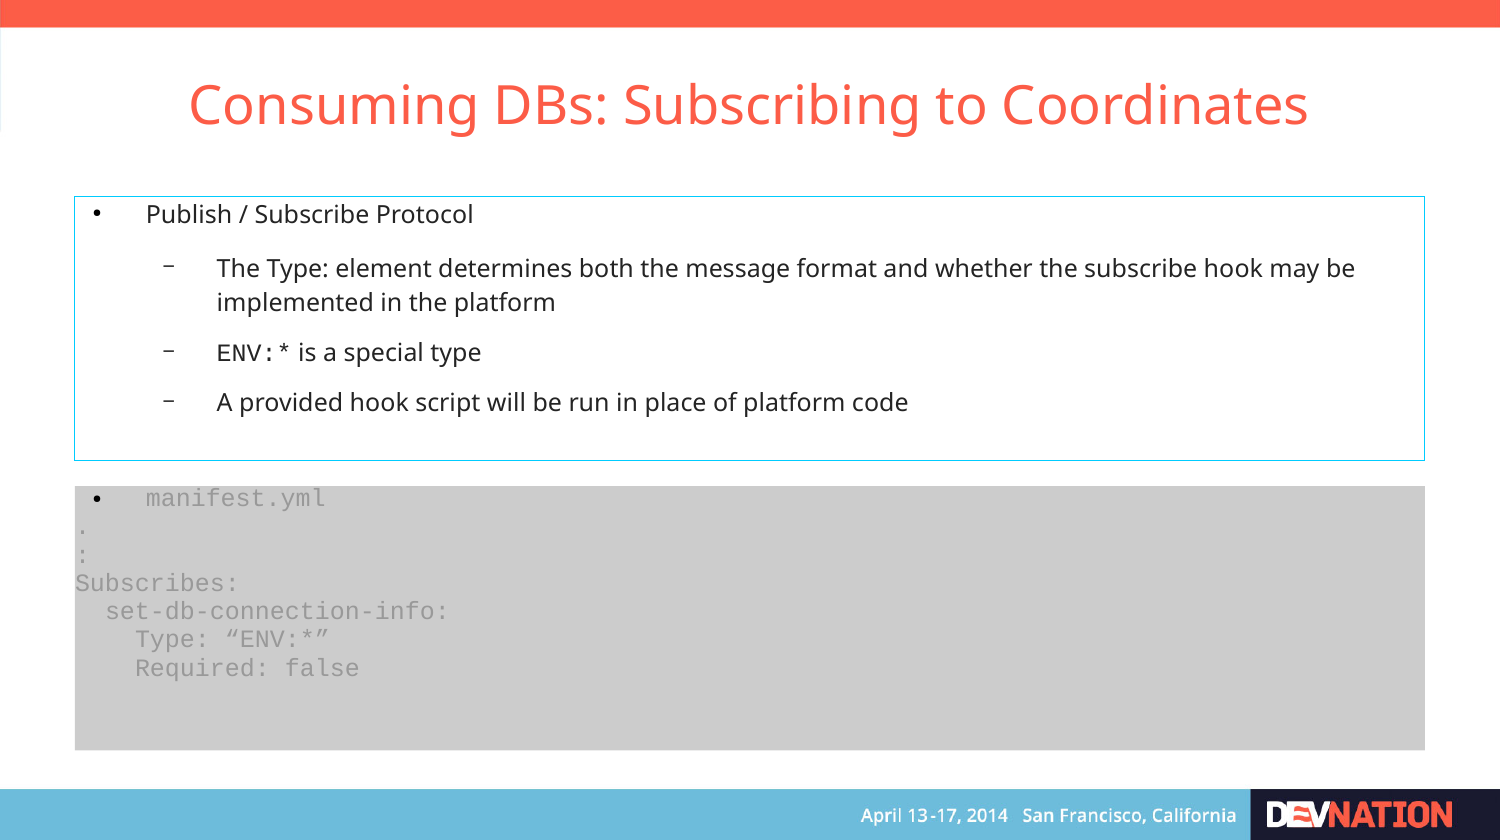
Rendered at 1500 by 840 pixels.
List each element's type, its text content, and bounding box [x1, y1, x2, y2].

list manifest.yml . : Subscribes: set-db-connection-info: Type: “ENV:*” Required: false [74, 486, 1425, 751]
picture [0, 0, 1500, 840]
title Consuming DBs: Subscribing to Coordinates [74, 33, 1425, 174]
list Publish / Subscribe Protocol The Type: element determines both the message format and whether the subscribe hook may be implemented in the platform ENV:* is a special type A provided hook script will be run in place of platform code [74, 196, 1425, 461]
